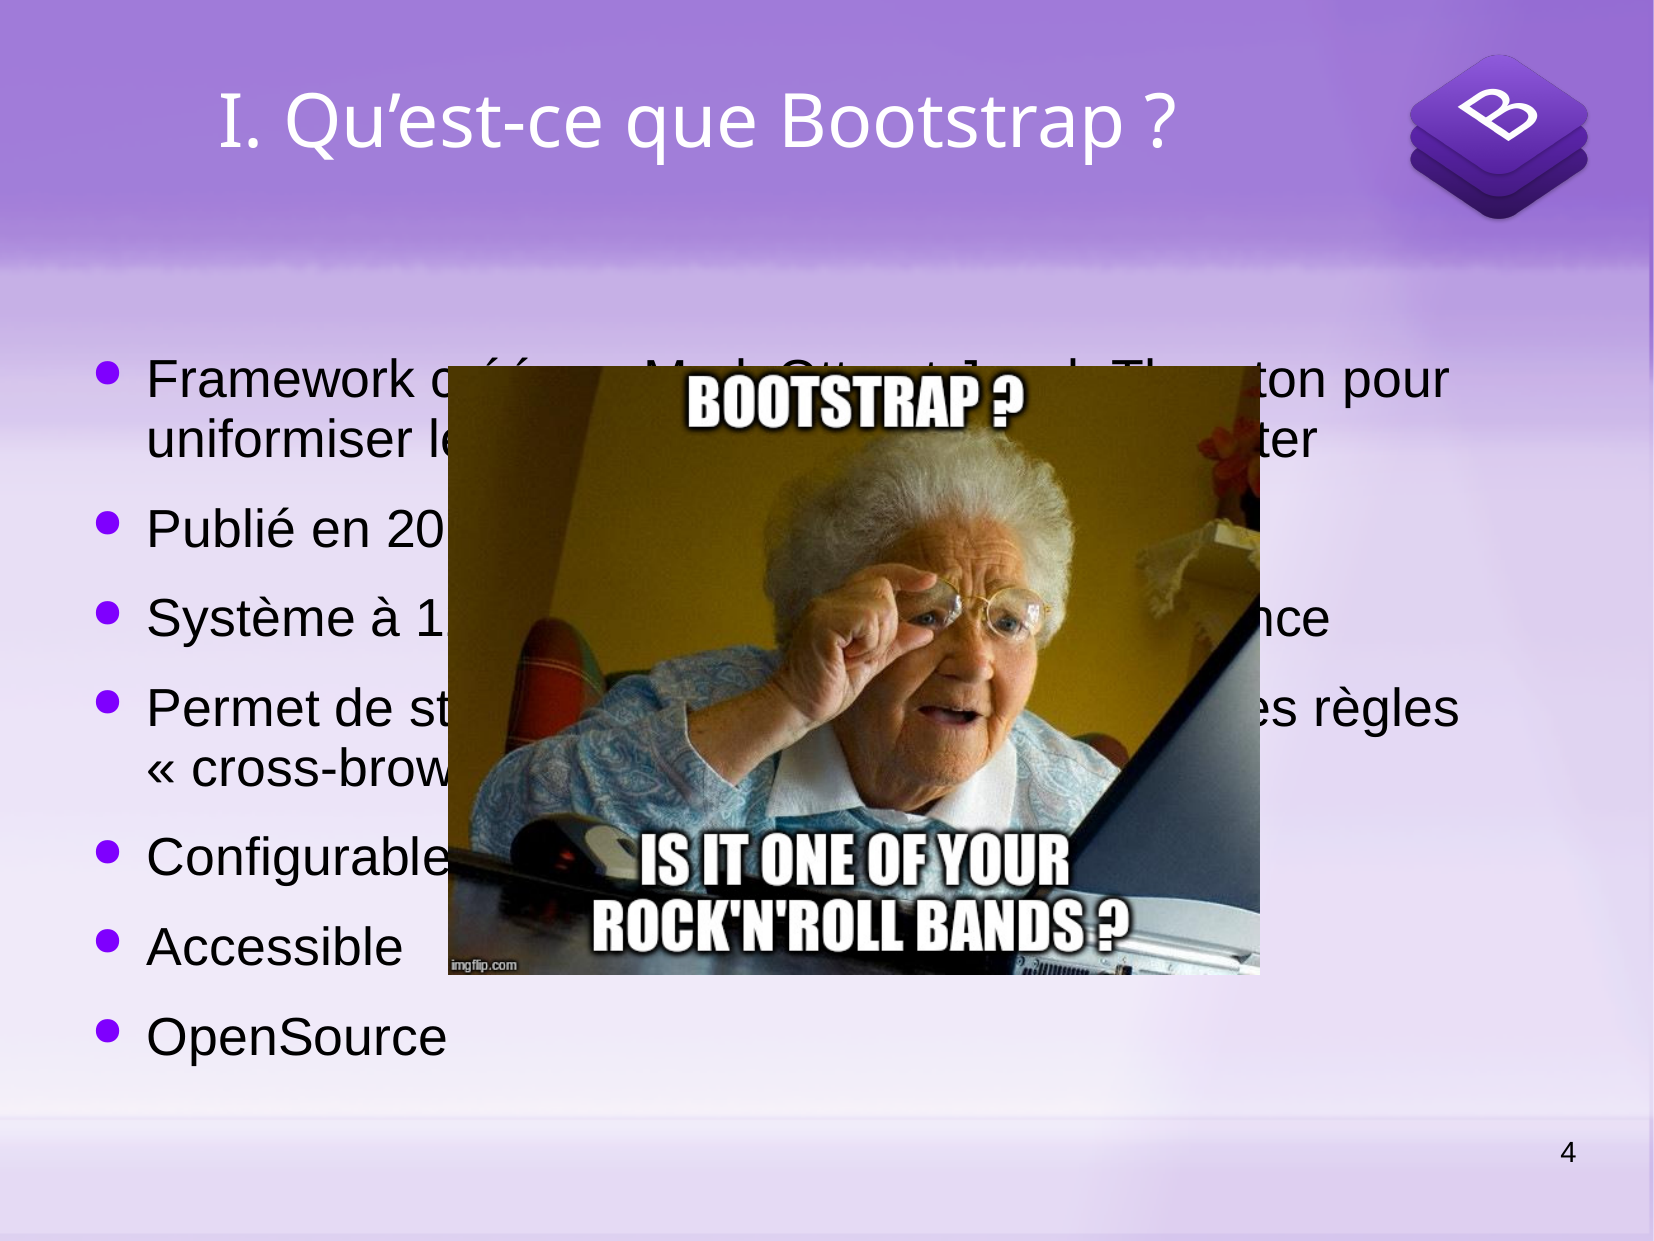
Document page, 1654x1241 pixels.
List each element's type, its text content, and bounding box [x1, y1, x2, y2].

list Framework créé par Mark Otto et Jacob Thornton pour uniformiser les pages web présentées par Twitter Publié en 2011 Système à 12 colonnes est devenu une référence Permet de standardiser le style en imposant des règles « cross-browser » Configurable Accessible OpenSource [76, 348, 1565, 1068]
title I. Qu’est-ce que Bootstrap ? [218, 59, 1400, 178]
picture [0, 0, 1654, 1241]
